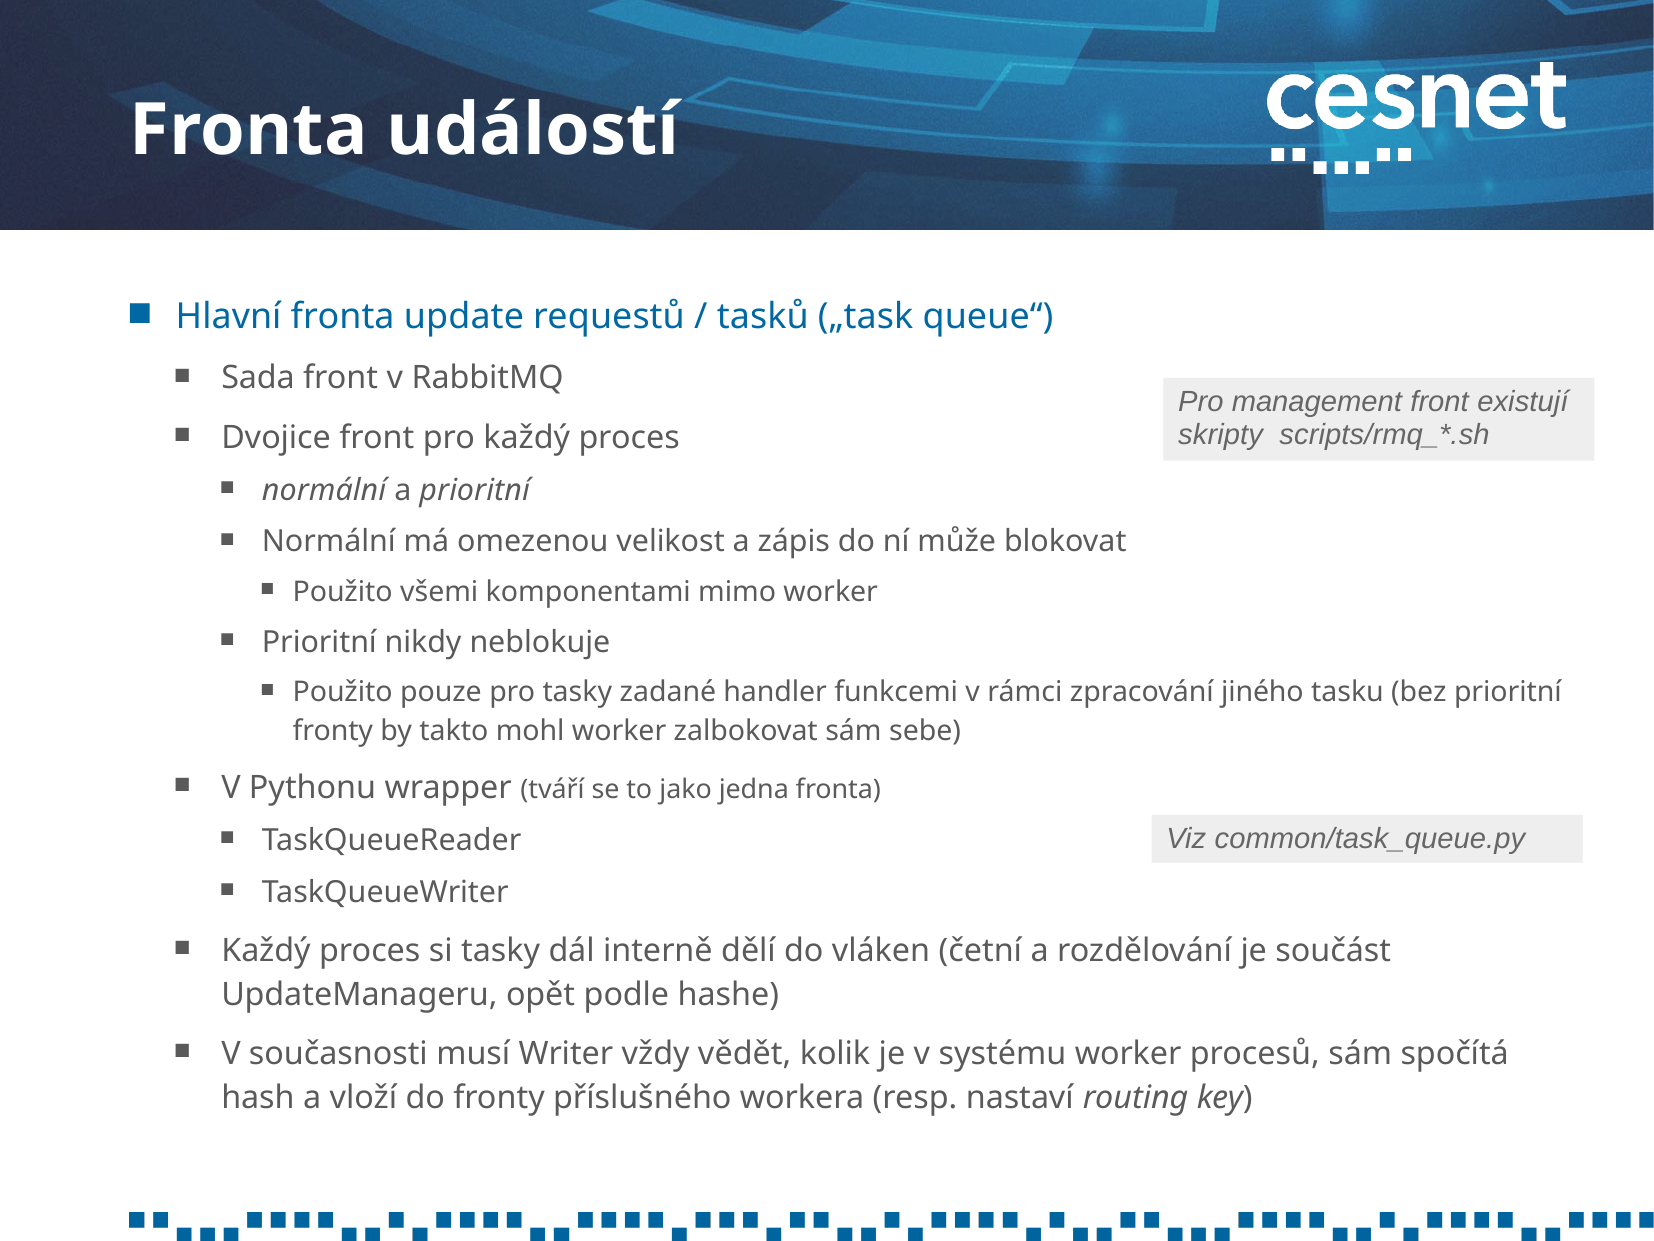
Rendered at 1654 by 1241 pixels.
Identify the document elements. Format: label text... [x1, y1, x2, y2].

text_box Viz common/task_queue.py [1151, 814, 1583, 863]
title Fronta událostí [129, 15, 1229, 223]
list Hlavní fronta update requestů / tasků („task queue“) Sada front v RabbitMQ Dvojice front pro každý proces normální a prioritní Normální má omezenou velikost a zápis do ní může blokovat Použito všemi komponentami mimo worker Prioritní nikdy neblokuje Použito pouze pro tasky zadané handler funkcemi v rámci zpracování jiného tasku (bez prioritní fronty by takto mohl worker zalbokovat sám sebe) V Pythonu wrapper (tváří se to jako jedna fronta) TaskQueueReader TaskQueueWriter Každý proces si tasky dál interně dělí do vláken (četní a rozdělování je součást UpdateManageru, opět podle hashe) V současnosti musí Writer vždy vědět, kolik je v systému worker procesů, sám spočítá hash a vloží do fronty příslušného workera (resp. nastaví routing key) [129, 290, 1571, 1123]
picture [129, 1212, 1654, 1241]
text_box Pro management front existují skripty scripts/rmq_*.sh [1163, 377, 1595, 461]
picture [1266, 62, 1567, 174]
